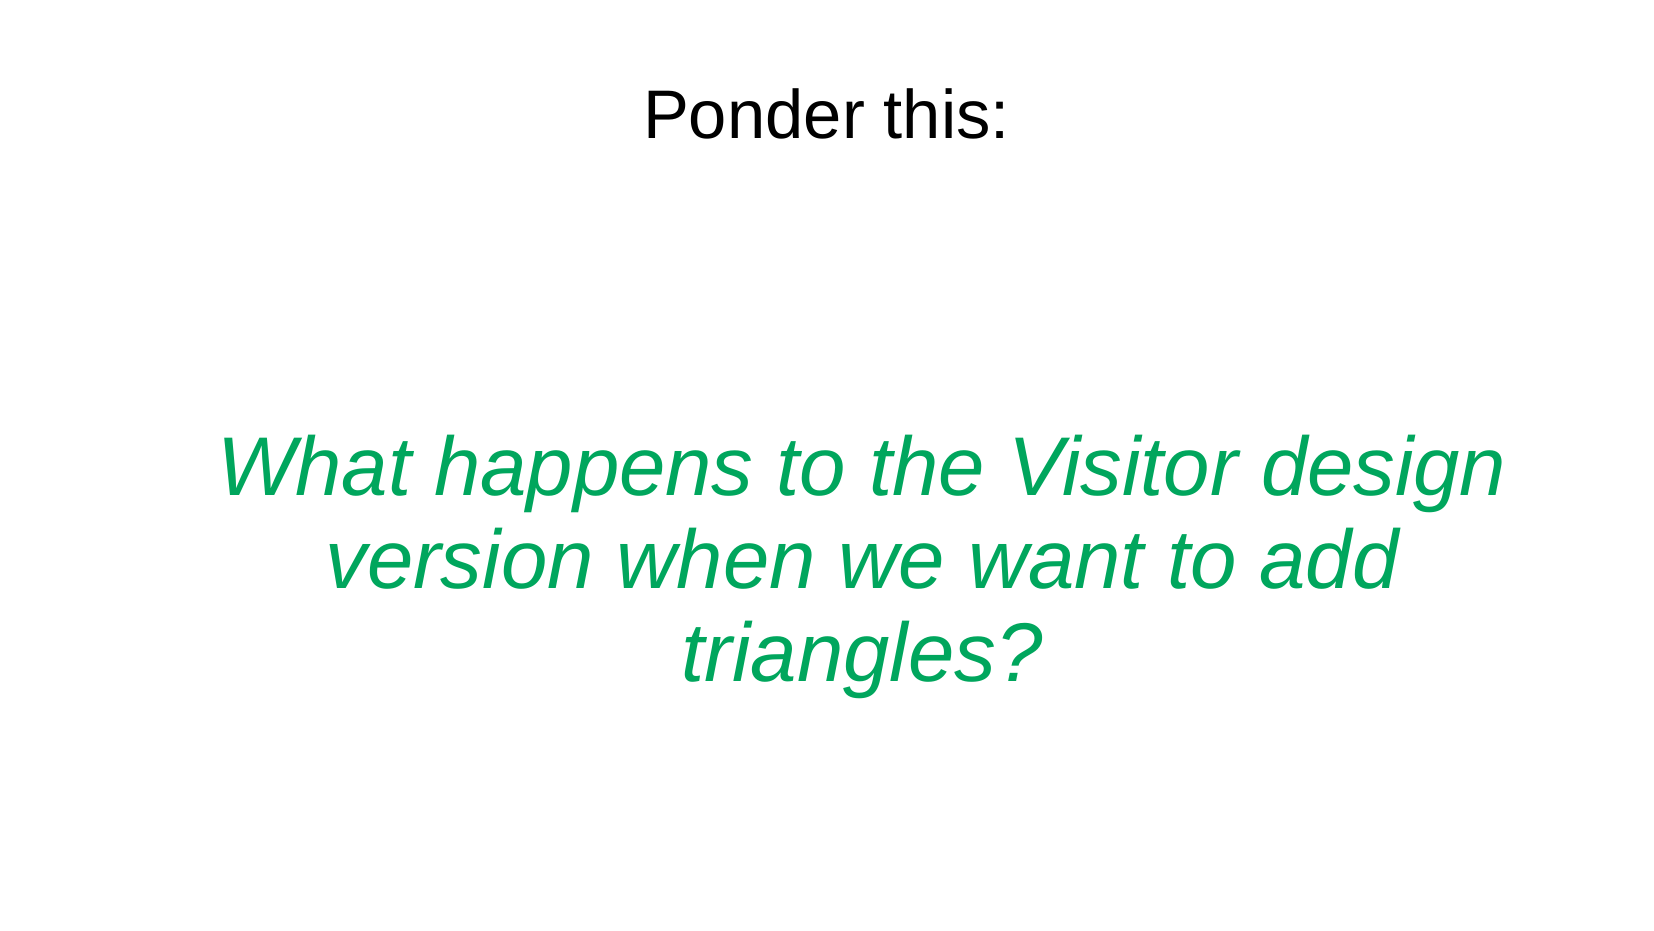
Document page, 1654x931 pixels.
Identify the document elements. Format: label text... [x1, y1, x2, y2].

list What happens to the Visitor design version when we want to add triangles? [82, 420, 1571, 758]
title Ponder this: [82, 37, 1571, 193]
